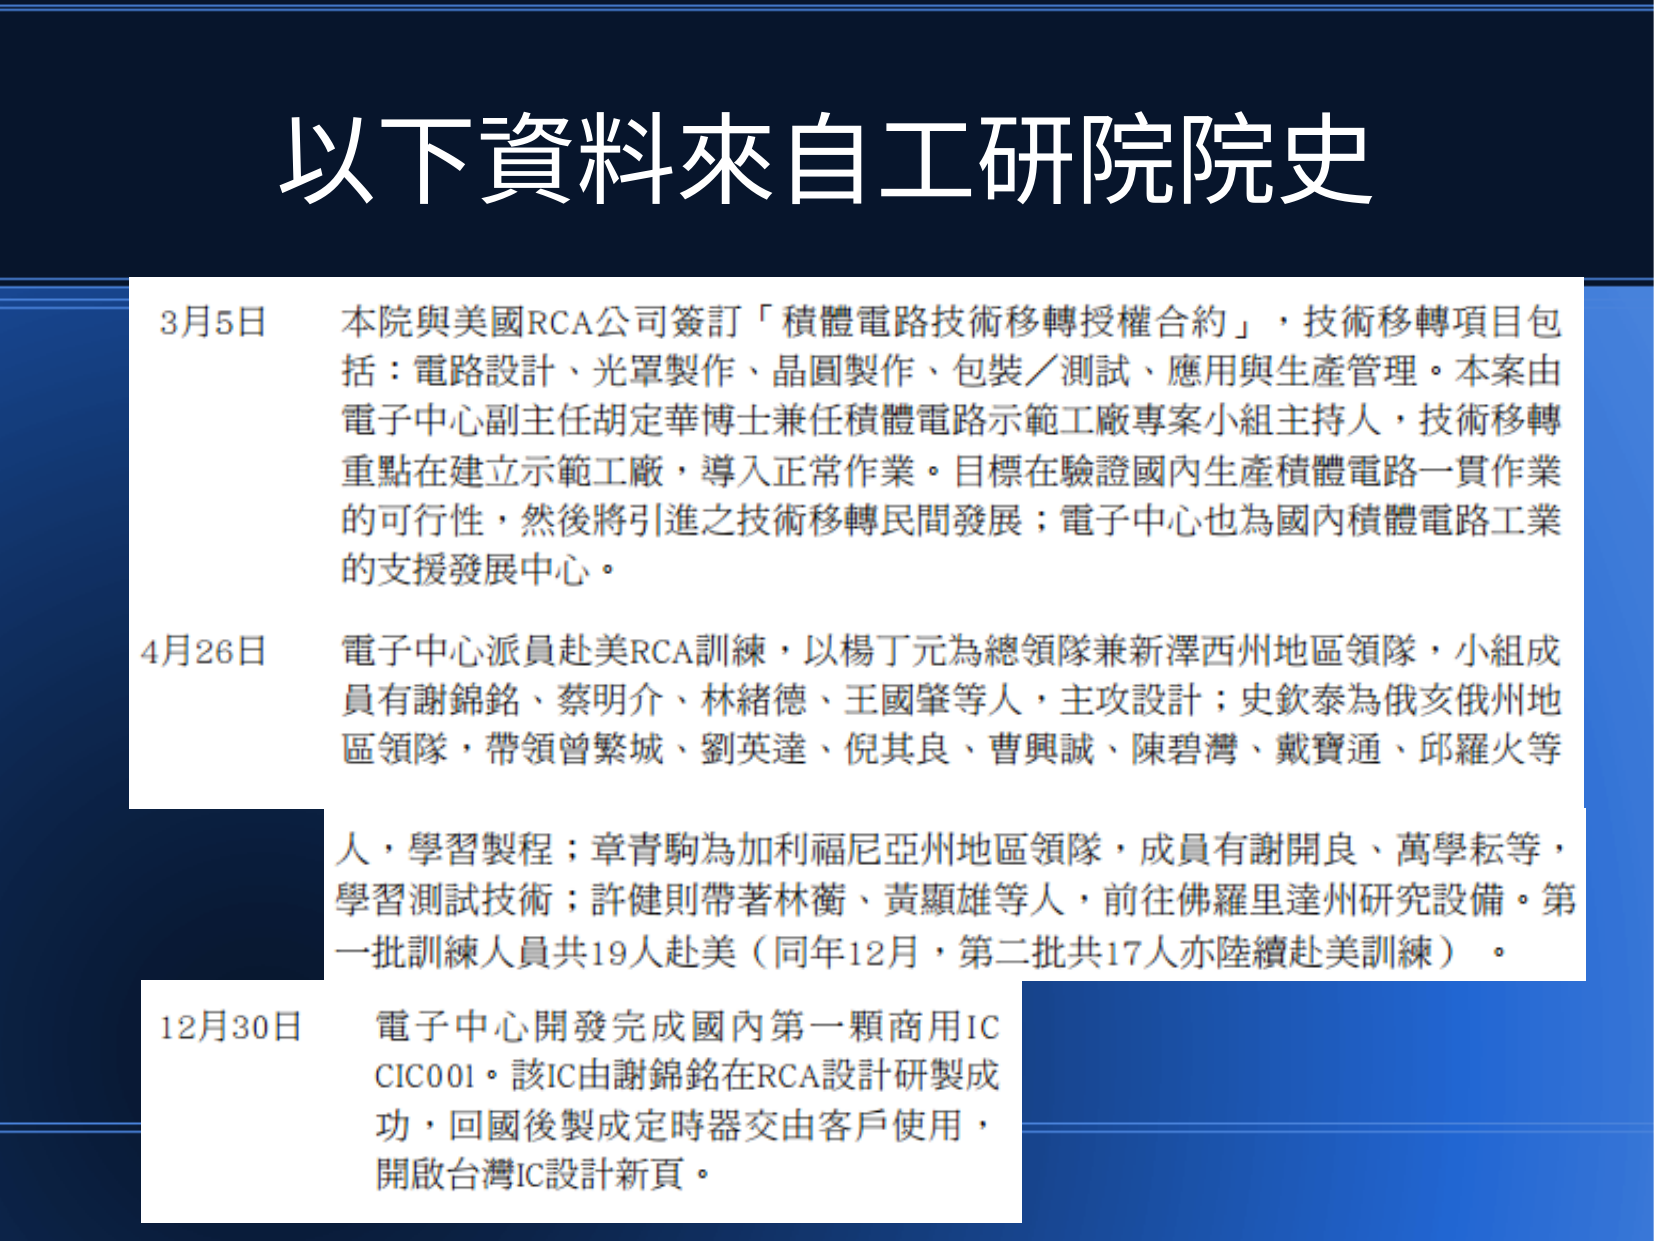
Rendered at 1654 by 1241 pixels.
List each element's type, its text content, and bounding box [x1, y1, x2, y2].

title 以下資料來自工研院院史 [82, 49, 1571, 257]
picture [0, 0, 1654, 1241]
